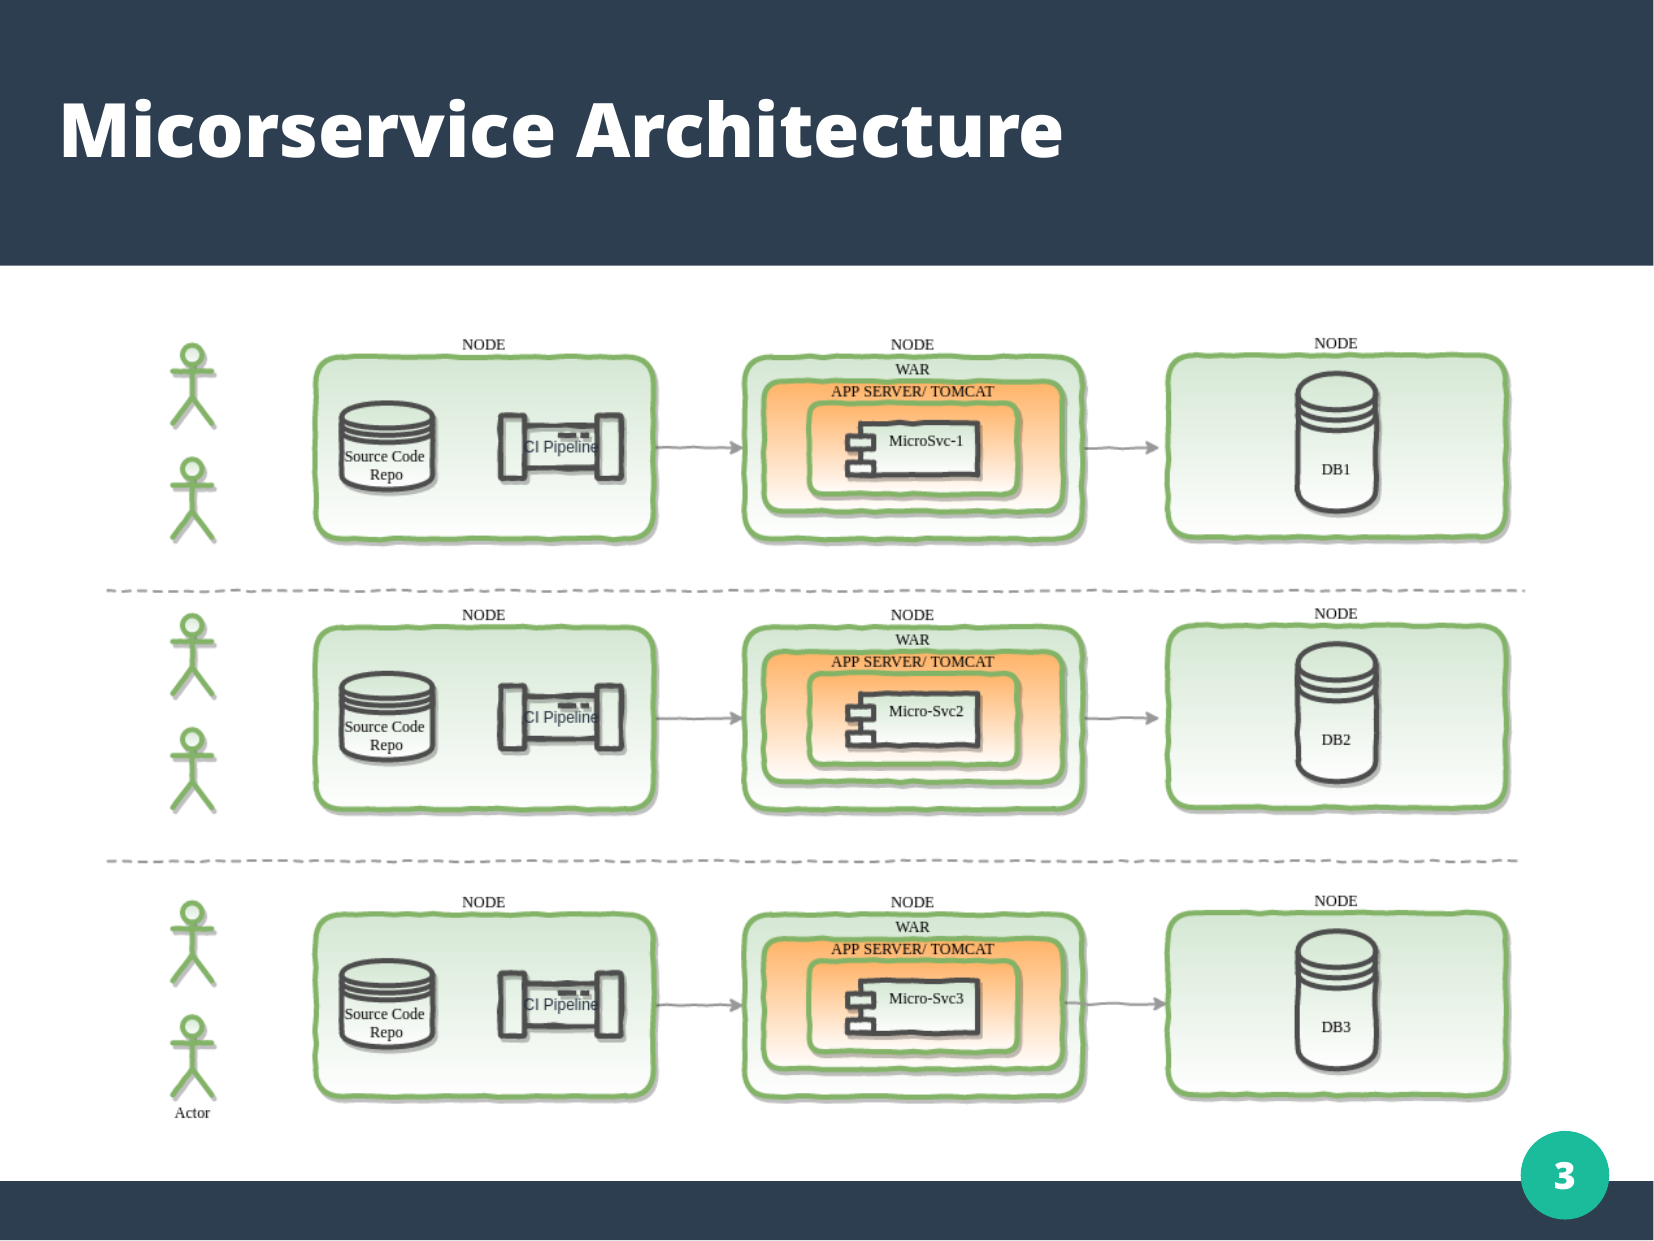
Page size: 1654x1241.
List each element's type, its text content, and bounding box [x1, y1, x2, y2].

picture [106, 333, 1526, 1123]
title Micorservice Architecture [59, 49, 1595, 207]
